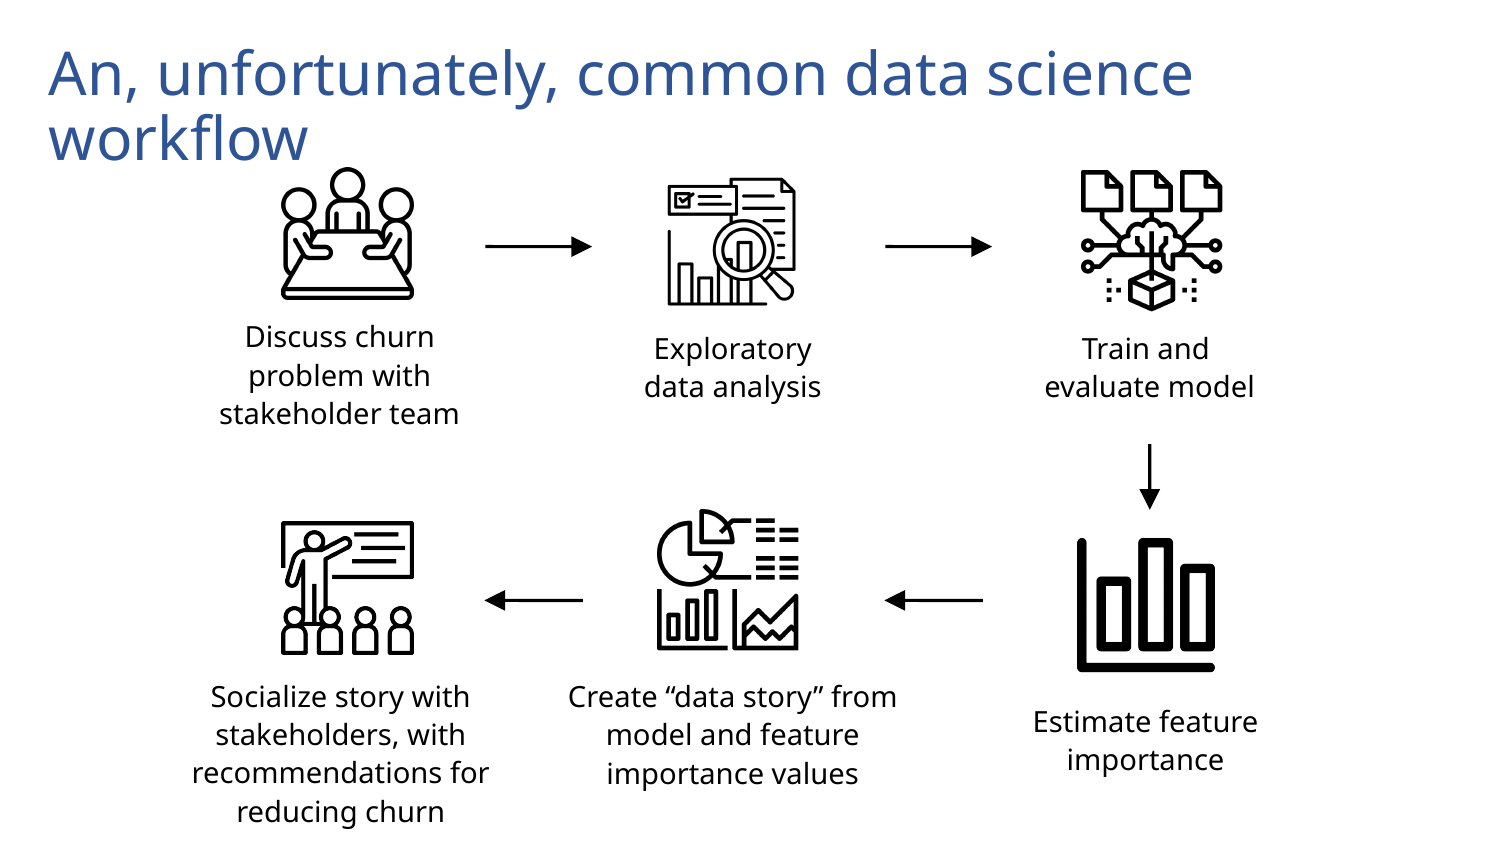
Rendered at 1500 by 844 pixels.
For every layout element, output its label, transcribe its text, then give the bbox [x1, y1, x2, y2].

title An, unfortunately, common data science workflow [34, 28, 1432, 123]
picture [1077, 536, 1215, 674]
text_box Socialize story with stakeholders, with recommendations for reducing churn [156, 668, 526, 844]
text_box Estimate feature importance [988, 693, 1303, 814]
text_box Create “data story” from model and feature importance values [548, 668, 918, 789]
picture [665, 175, 798, 308]
picture [652, 504, 803, 655]
text_box Exploratory data analysis [610, 321, 856, 429]
picture [281, 167, 414, 300]
text_box Discuss churn problem with stakeholder team [204, 309, 476, 430]
text_box Train and evaluate model [1019, 321, 1280, 429]
picture [1076, 165, 1227, 316]
picture [281, 521, 414, 655]
